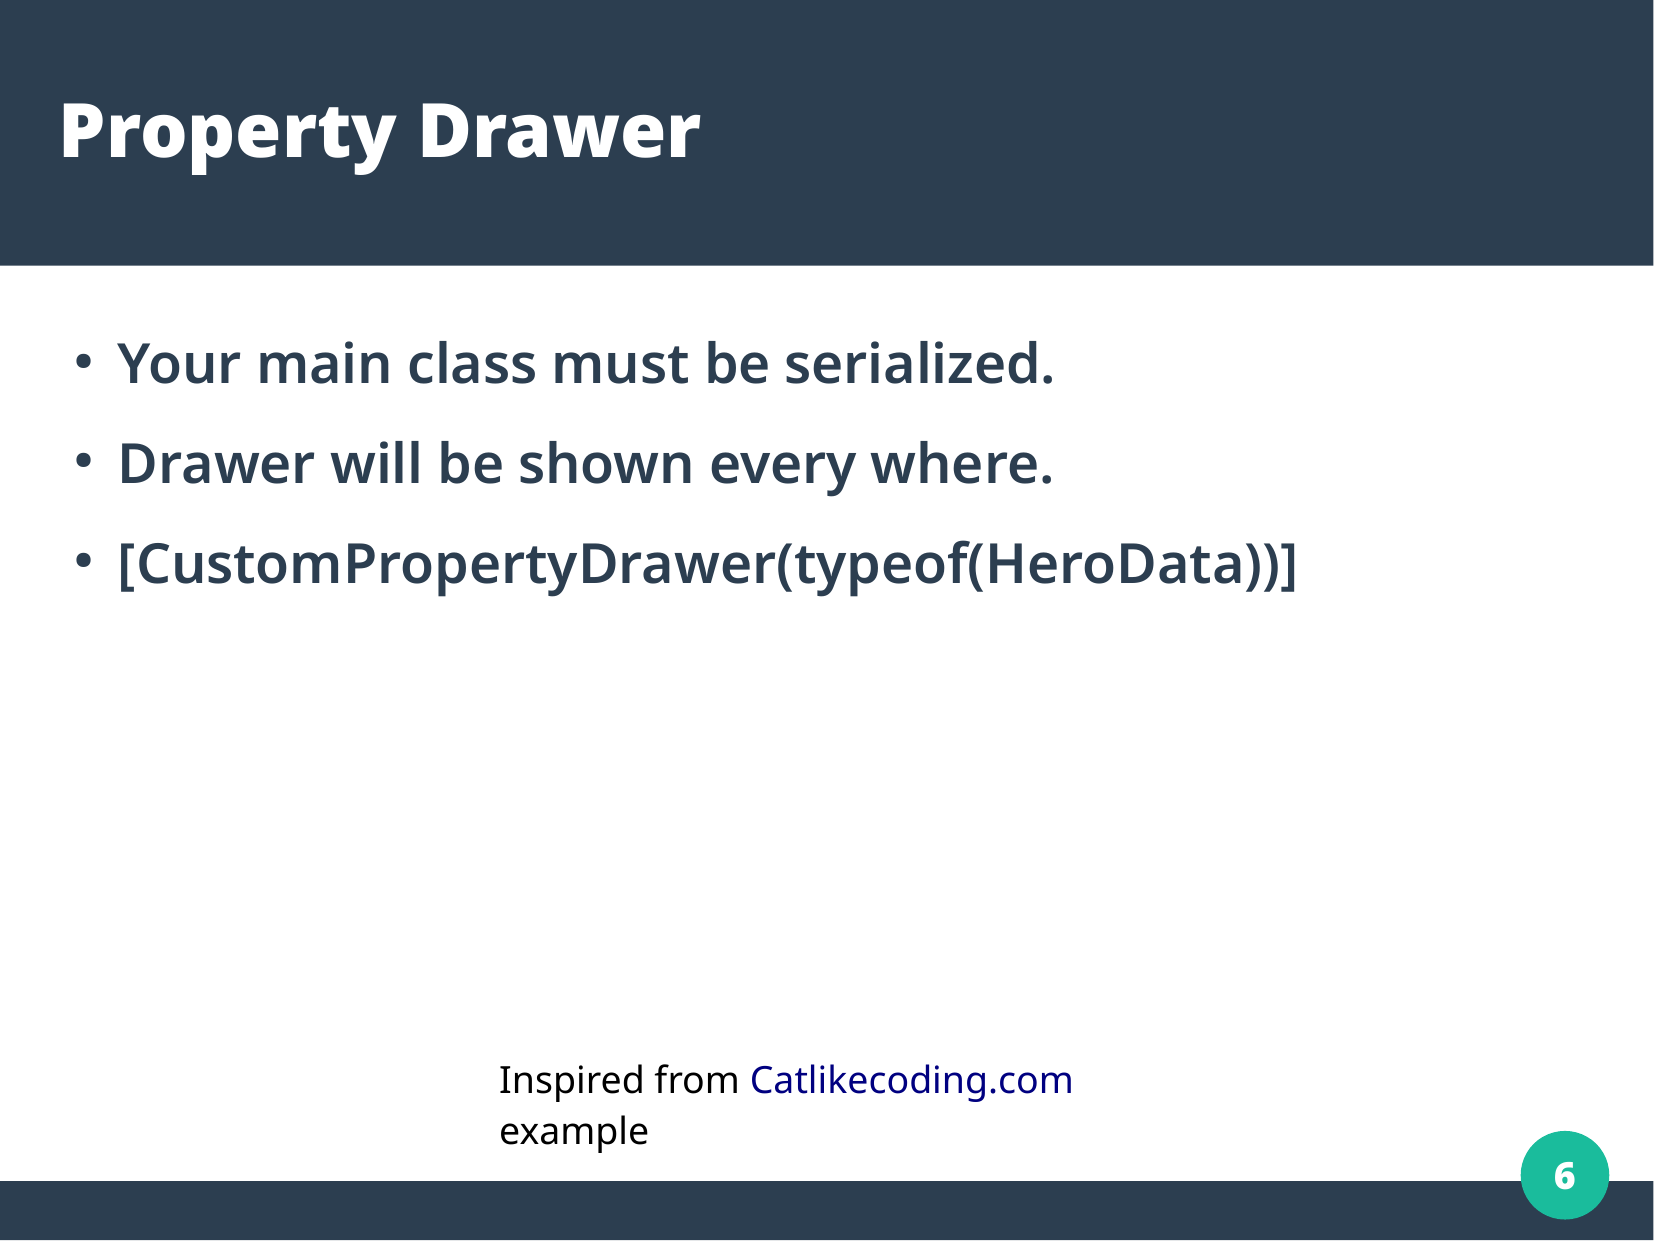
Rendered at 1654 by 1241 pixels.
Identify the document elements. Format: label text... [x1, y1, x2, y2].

text_box Inspired from Catlikecoding.com example [484, 1045, 1170, 1108]
title Property Drawer [59, 49, 1595, 207]
list Your main class must be serialized. Drawer will be shown every where. [CustomPropertyDrawer(typeof(HeroData))] [59, 324, 1595, 603]
